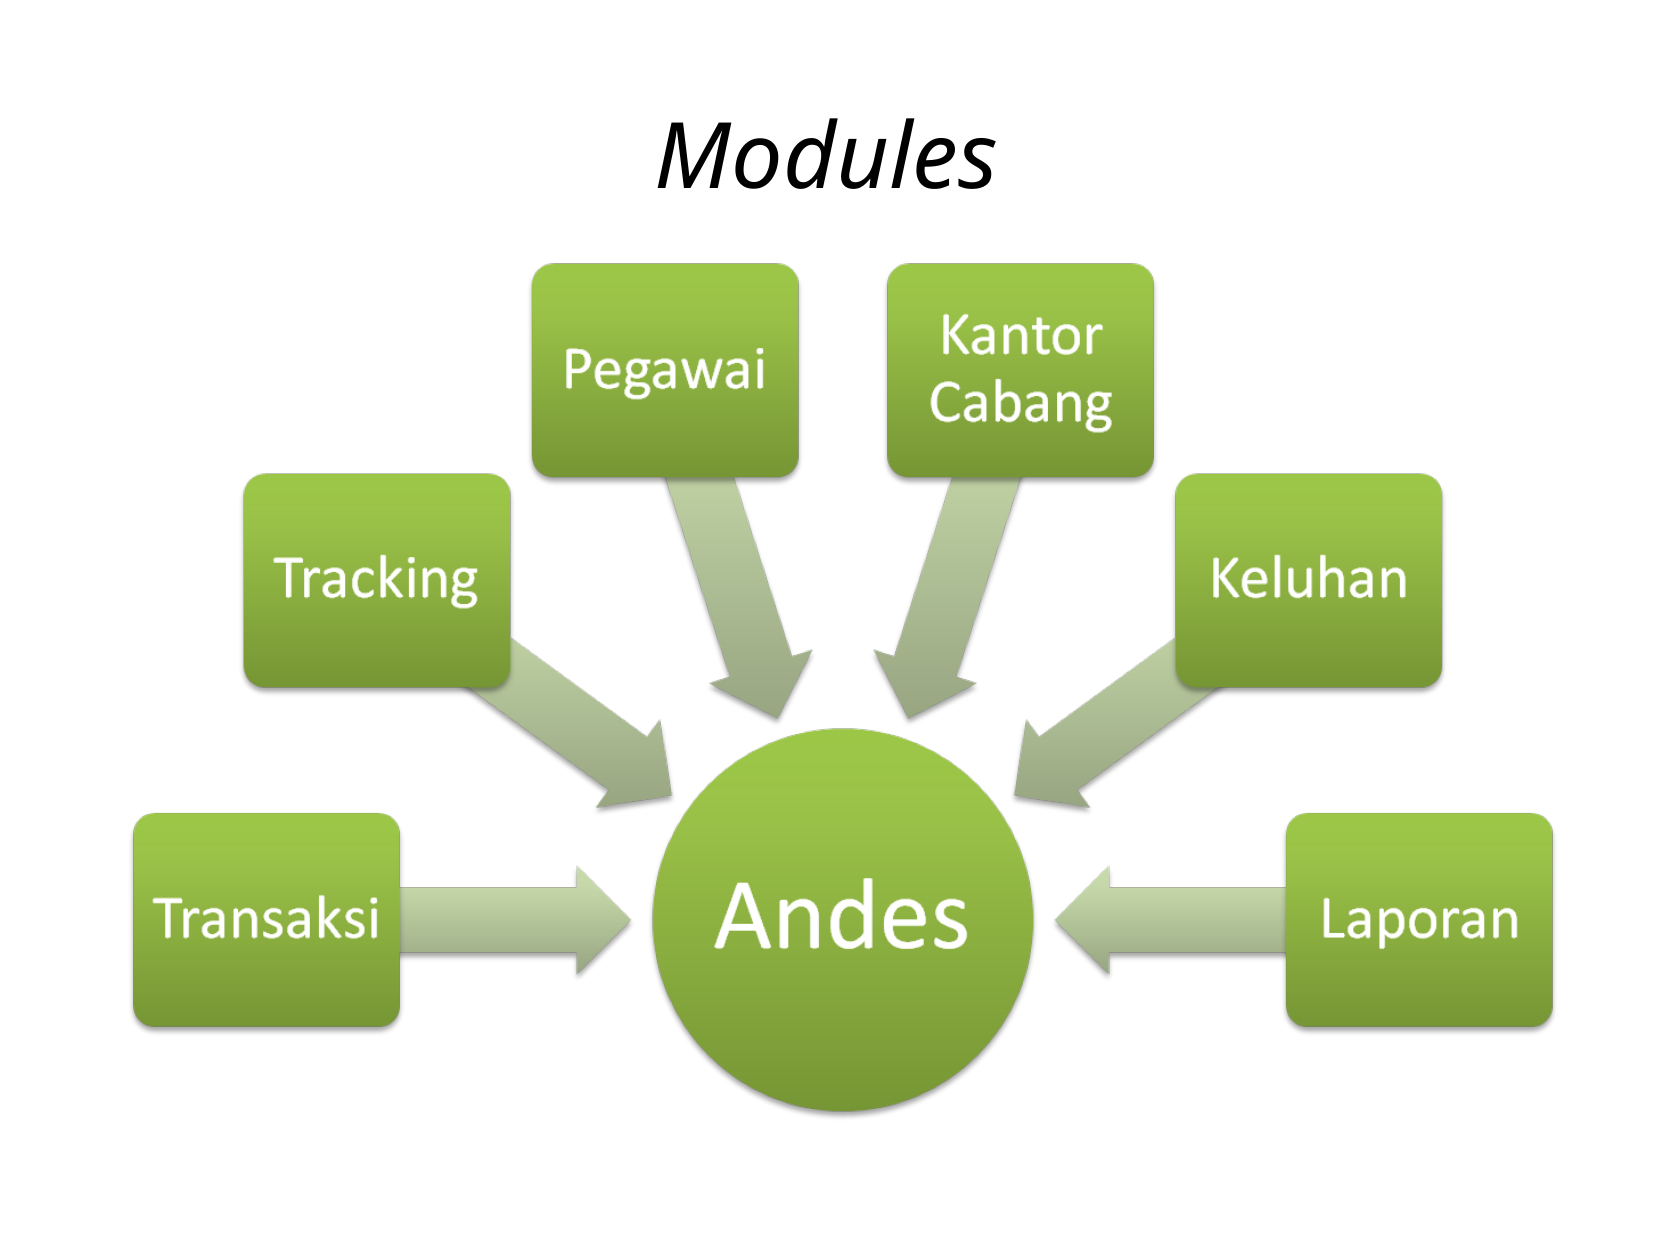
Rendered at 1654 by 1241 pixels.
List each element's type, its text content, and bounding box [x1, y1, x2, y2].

title Modules [82, 56, 1571, 250]
picture [73, 259, 1613, 1126]
